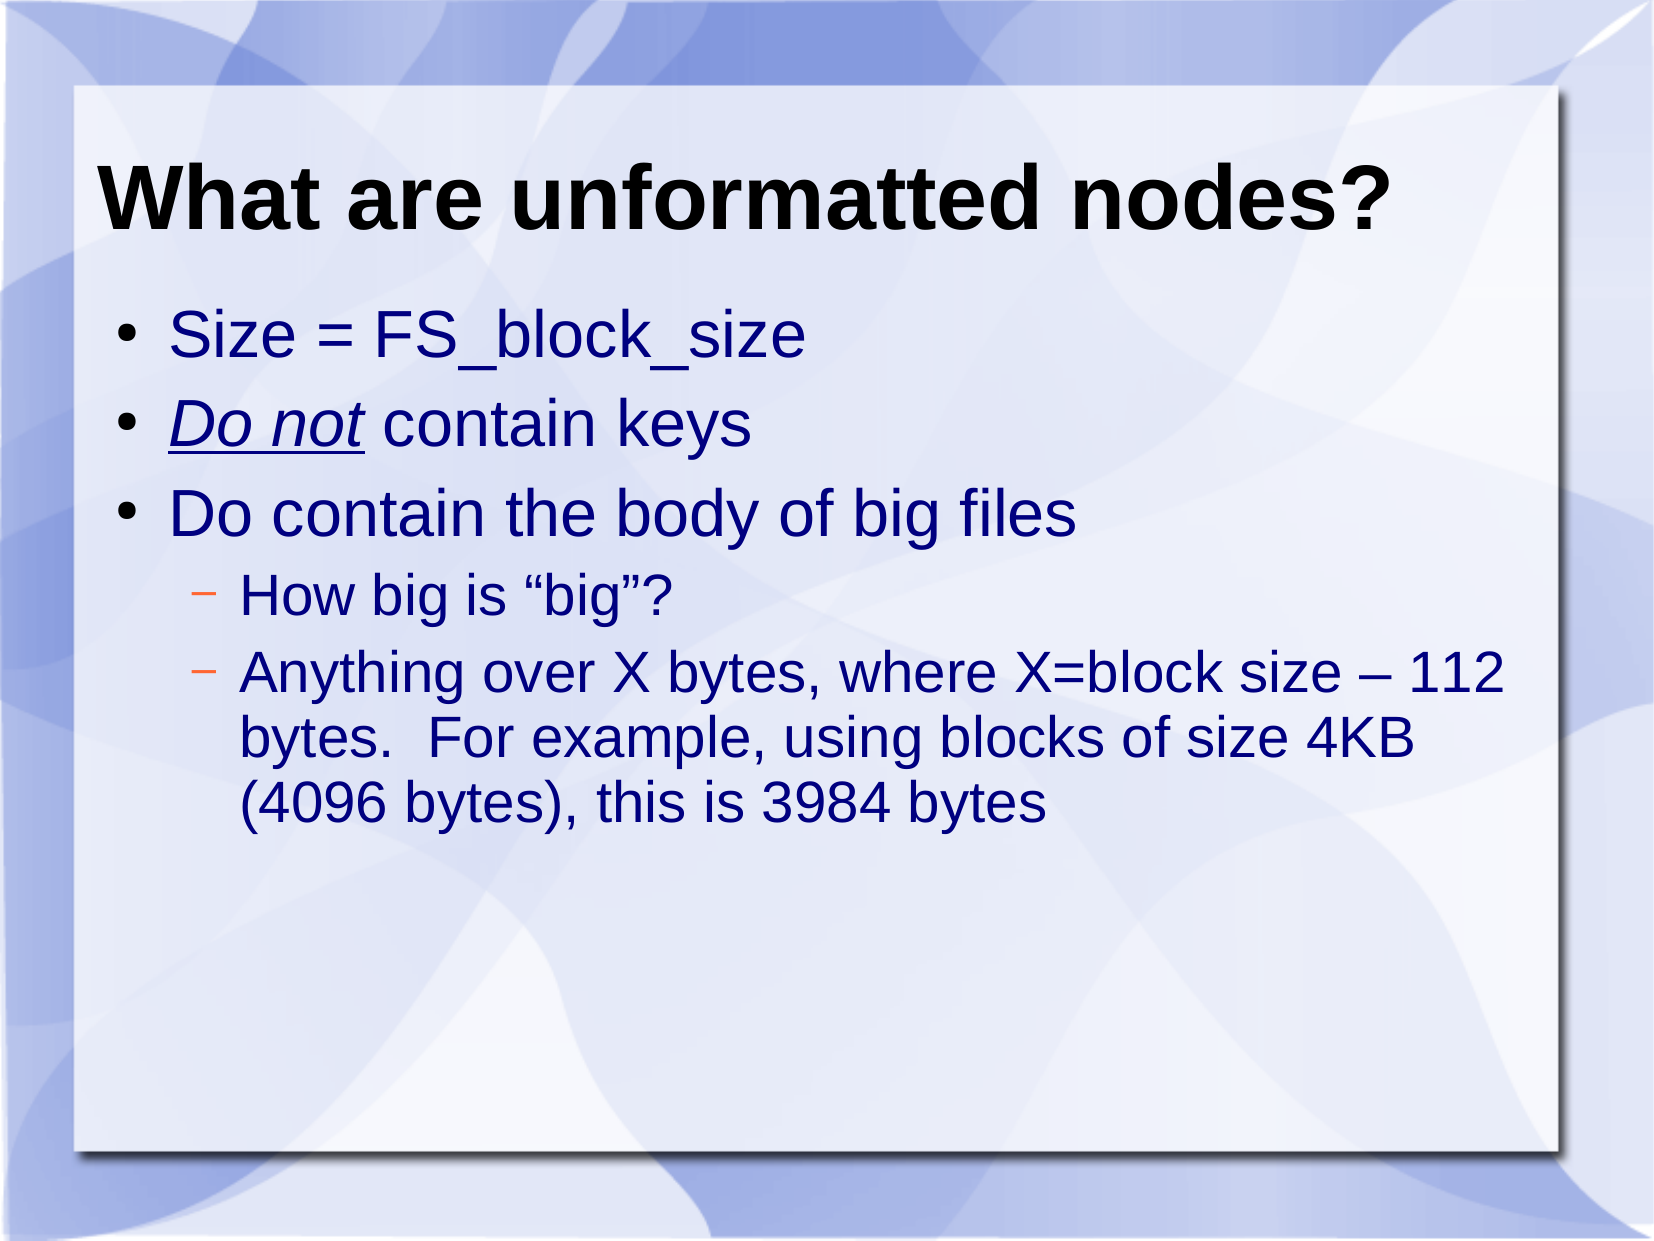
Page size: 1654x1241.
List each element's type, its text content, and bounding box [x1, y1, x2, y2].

title What are unformatted nodes? [82, 50, 1571, 257]
list Size = FS_block_size Do not contain keys Do contain the body of big files How big is “big”? Anything over X bytes, where X=block size – 112 bytes. For example, using blocks of size 4KB (4096 bytes), this is 3984 bytes [82, 289, 1571, 1109]
picture [0, 0, 1654, 1241]
